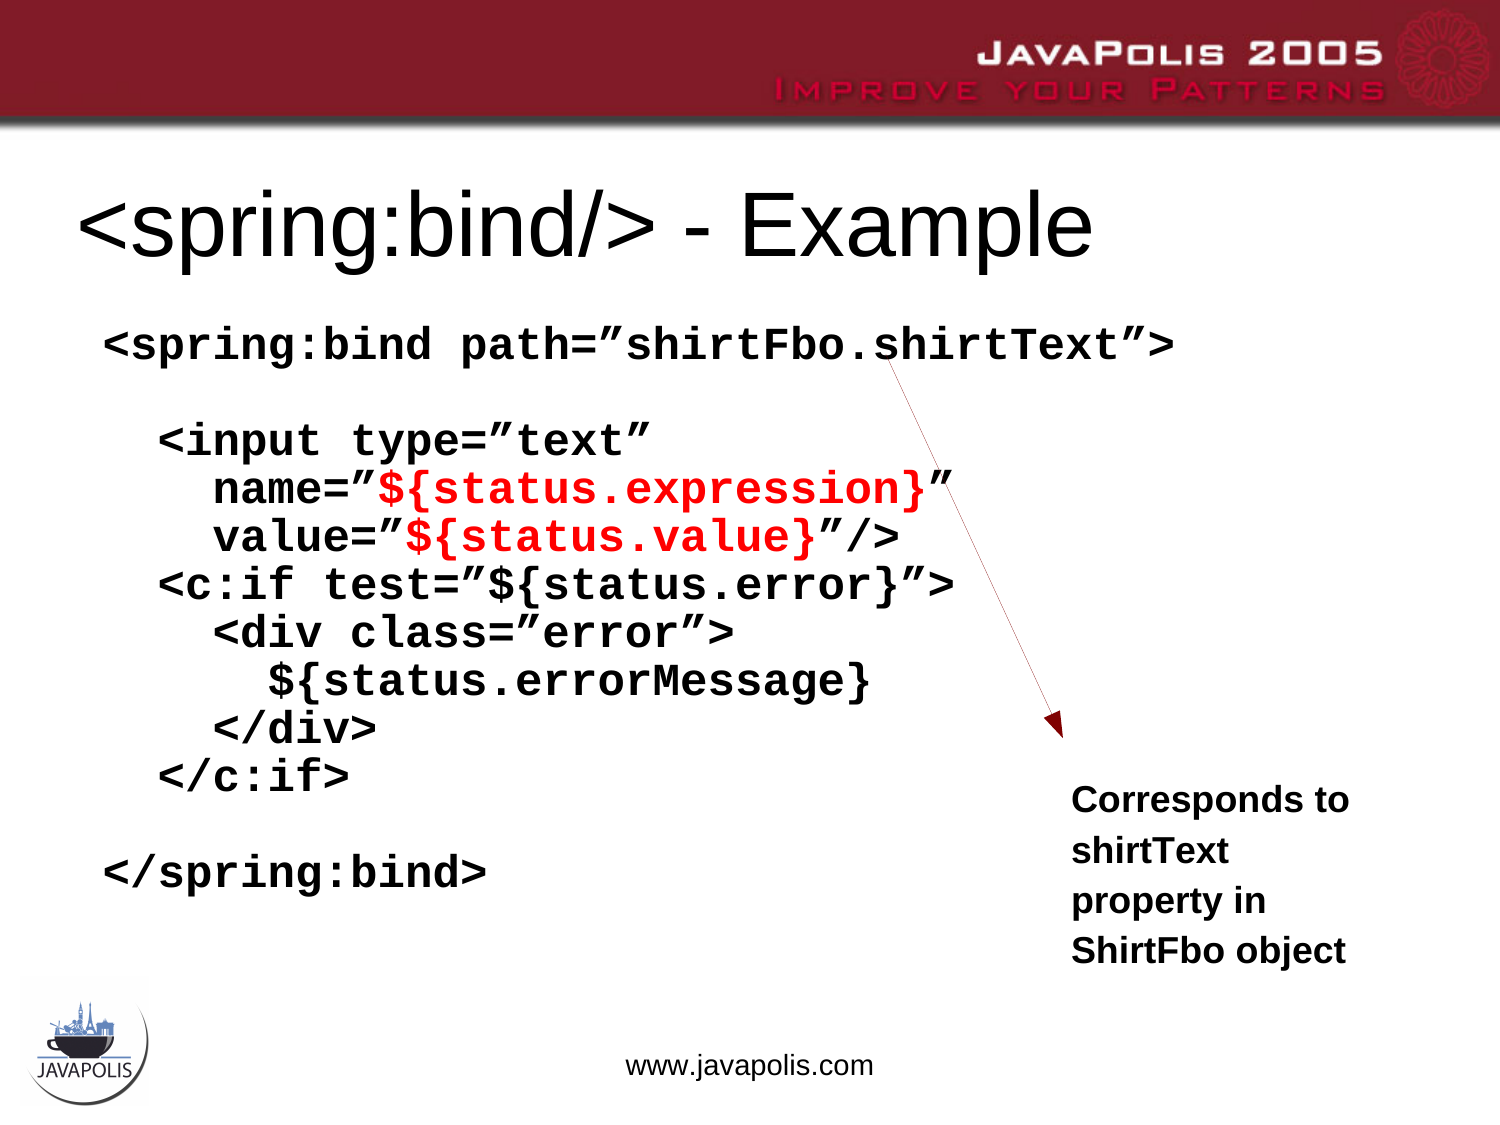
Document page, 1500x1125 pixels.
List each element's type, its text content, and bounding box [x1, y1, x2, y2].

picture [0, 0, 1500, 140]
picture [20, 976, 149, 1106]
title <spring:bind/> - Example [76, 148, 1424, 279]
text_box Corresponds to shirtText property in ShirtFbo object [1062, 771, 1359, 971]
text_box <spring:bind path=”shirtFbo.shirtText”> <input type=”text” name=”${status.expression}” value=”${status.value}”/> <c:if test=”${status.error}”> <div class=”error”> ${status.errorMessage} </div> </c:if> </spring:bind> [88, 314, 1477, 946]
